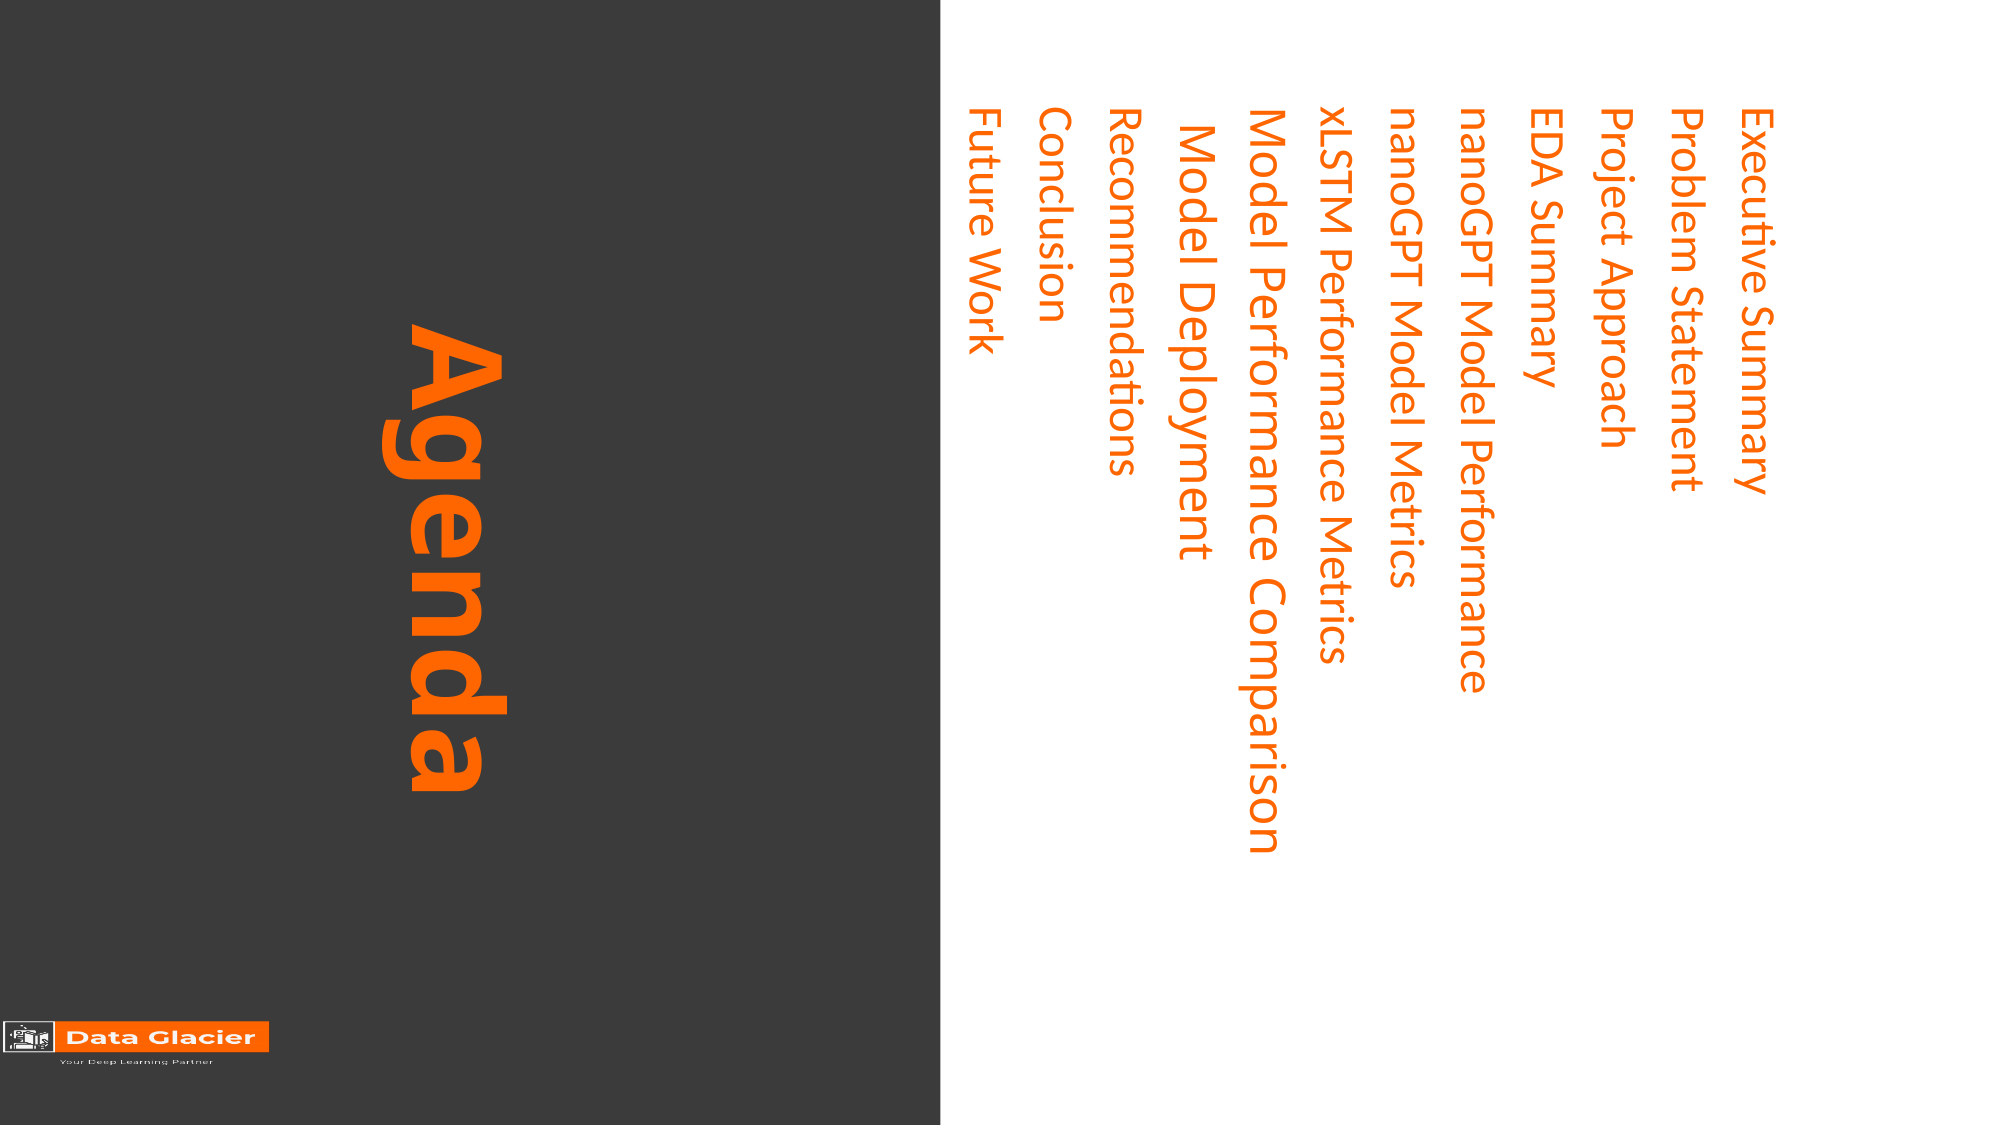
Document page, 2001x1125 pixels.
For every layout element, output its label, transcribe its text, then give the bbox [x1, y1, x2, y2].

subtitle Executive Summary Problem Statement Project Approach EDA Summary nanoGPT Model Performance nanoGPT Model Metrics xLSTM Performance Metrics Model Performance Comparison Model Deployment Recommendations Conclusion Future Work [940, 0, 2000, 1125]
picture [0, 961, 272, 1125]
title Agenda [0, 0, 940, 1125]
